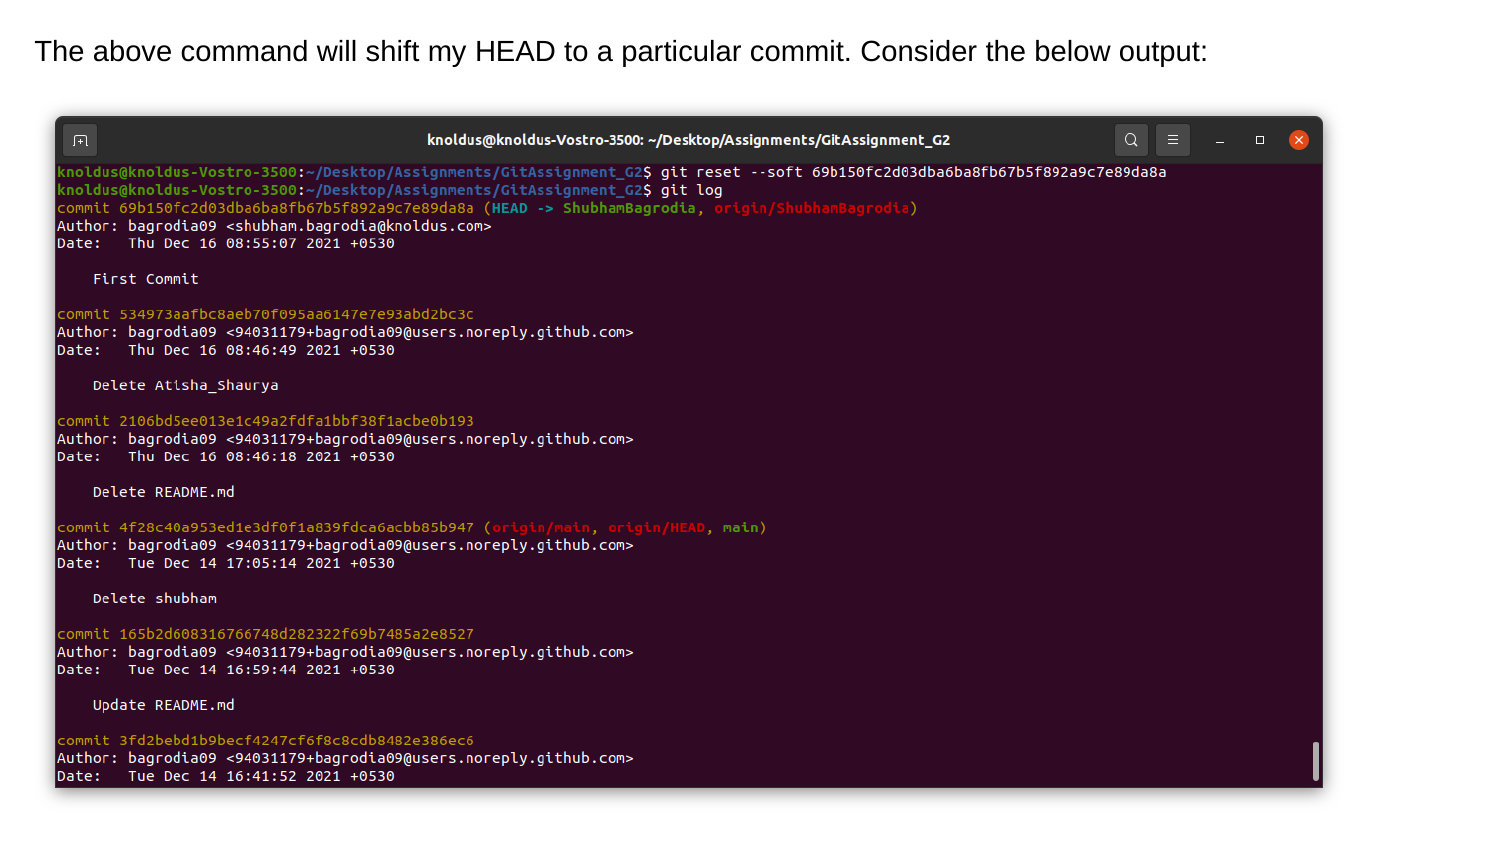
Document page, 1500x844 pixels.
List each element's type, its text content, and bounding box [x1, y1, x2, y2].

picture [30, 94, 1347, 815]
text_box The above command will shift my HEAD to a particular commit. Consider the below output: [19, 11, 1288, 107]
